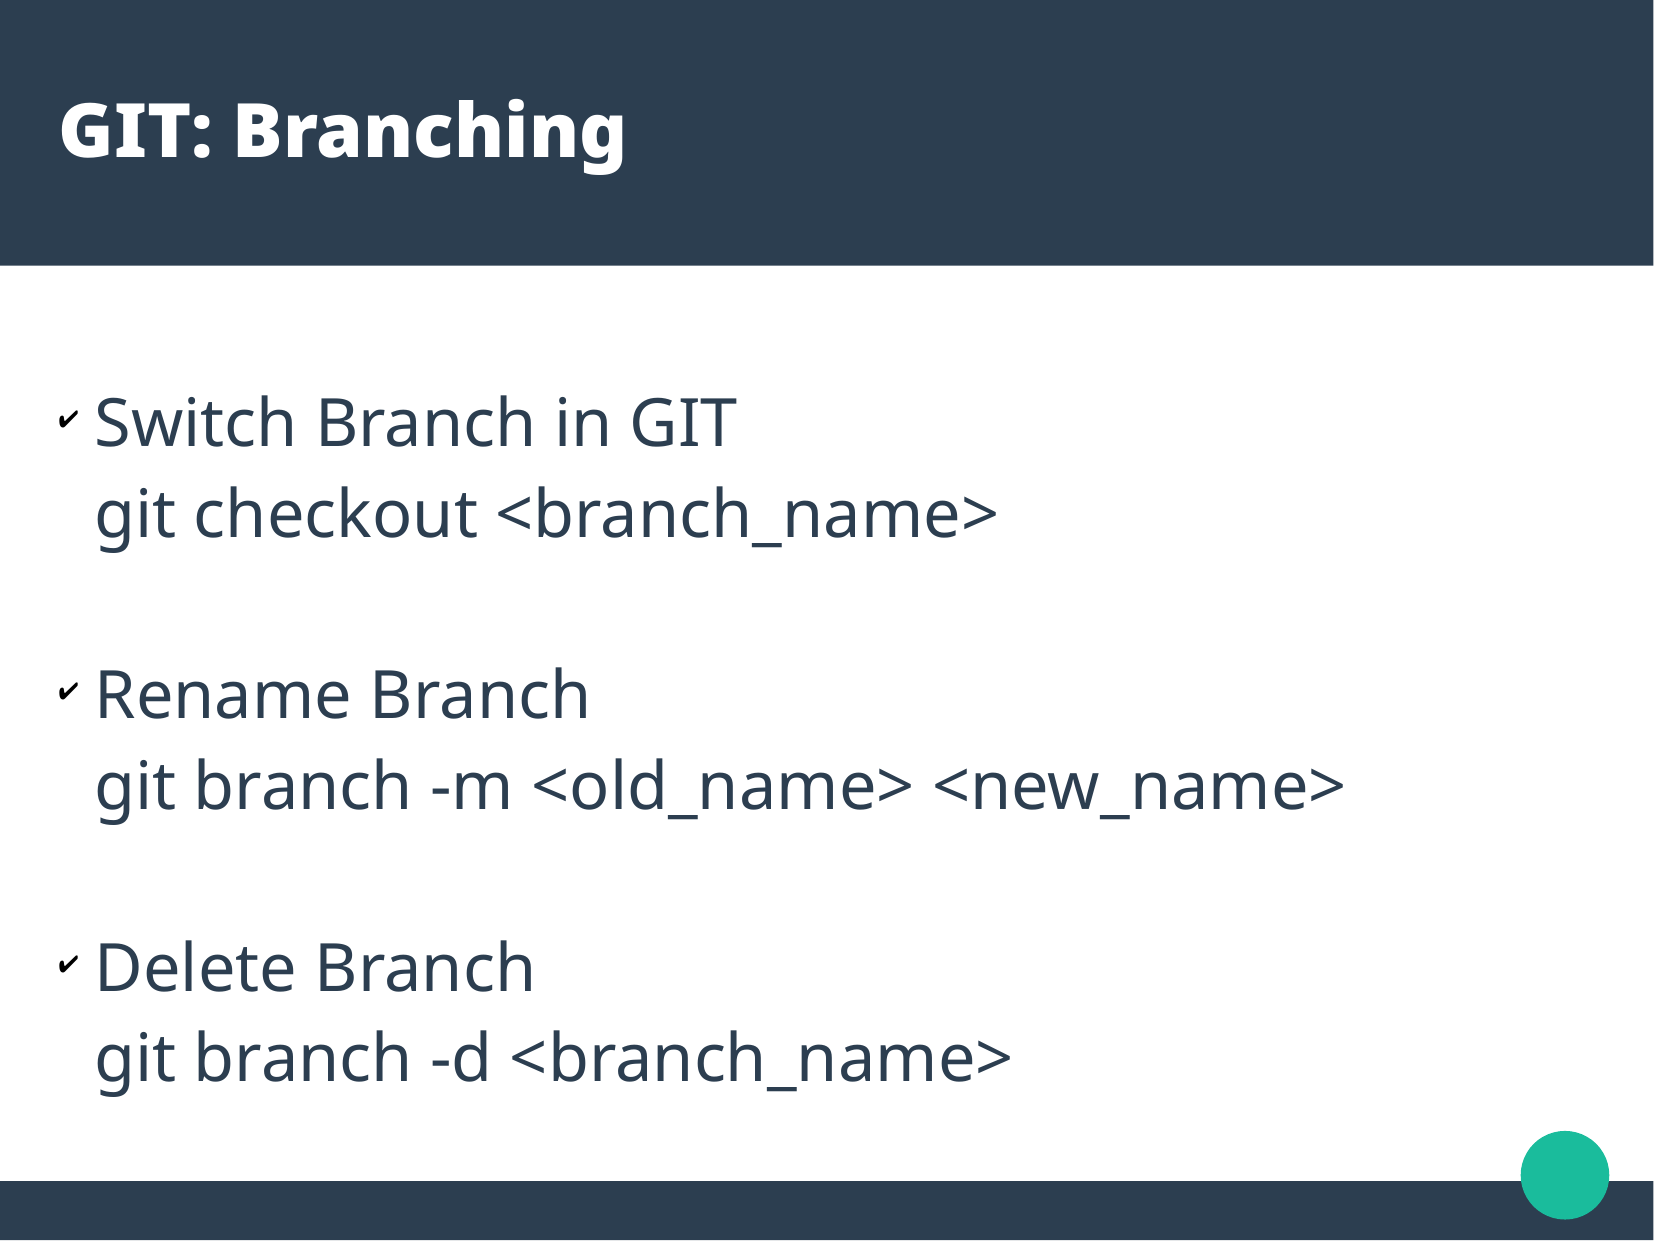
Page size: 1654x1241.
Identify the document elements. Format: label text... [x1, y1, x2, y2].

title GIT: Branching [59, 40, 1595, 216]
subtitle Switch Branch in GIT git checkout <branch_name> Rename Branch git branch -m <old_name> <new_name> Delete Branch git branch -d <branch_name> [59, 271, 1595, 1205]
